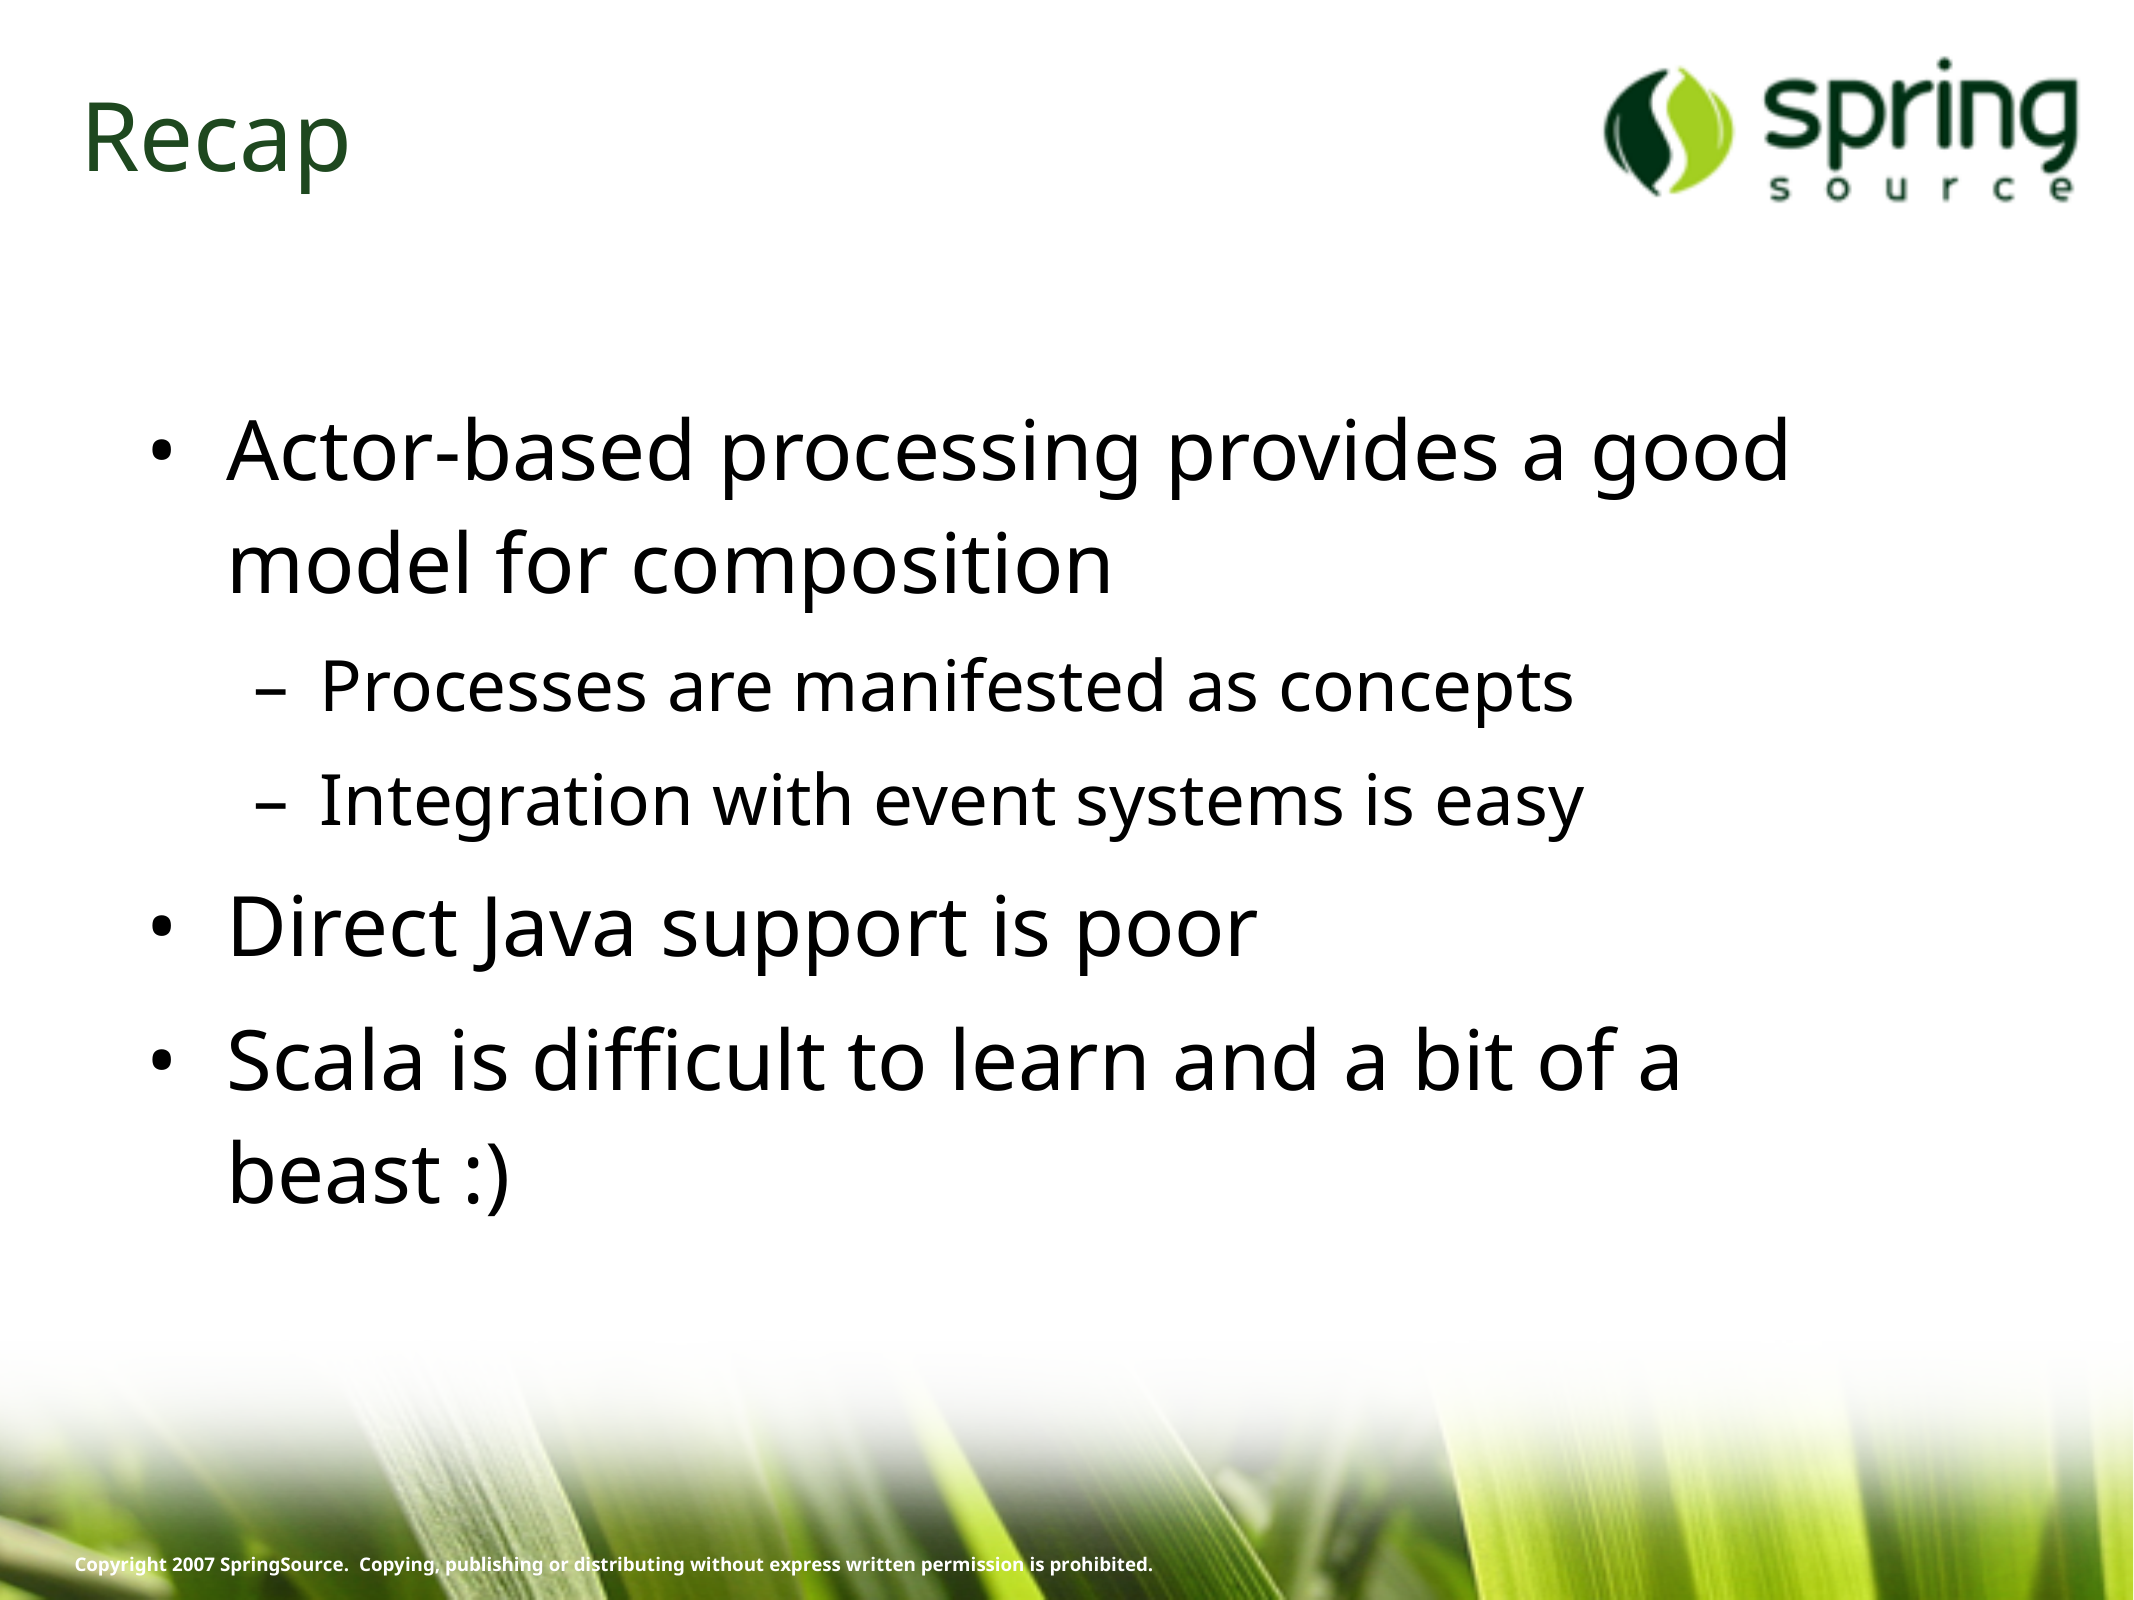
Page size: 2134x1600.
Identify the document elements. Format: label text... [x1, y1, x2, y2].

picture [1555, 46, 2134, 224]
list Actor-based processing provides a good model for composition Processes are manifested as concepts Integration with event systems is easy Direct Java support is poor Scala is difficult to learn and a bit of a beast :) [146, 391, 1982, 1319]
title Recap [80, 16, 1548, 253]
picture [0, 1340, 2134, 1600]
